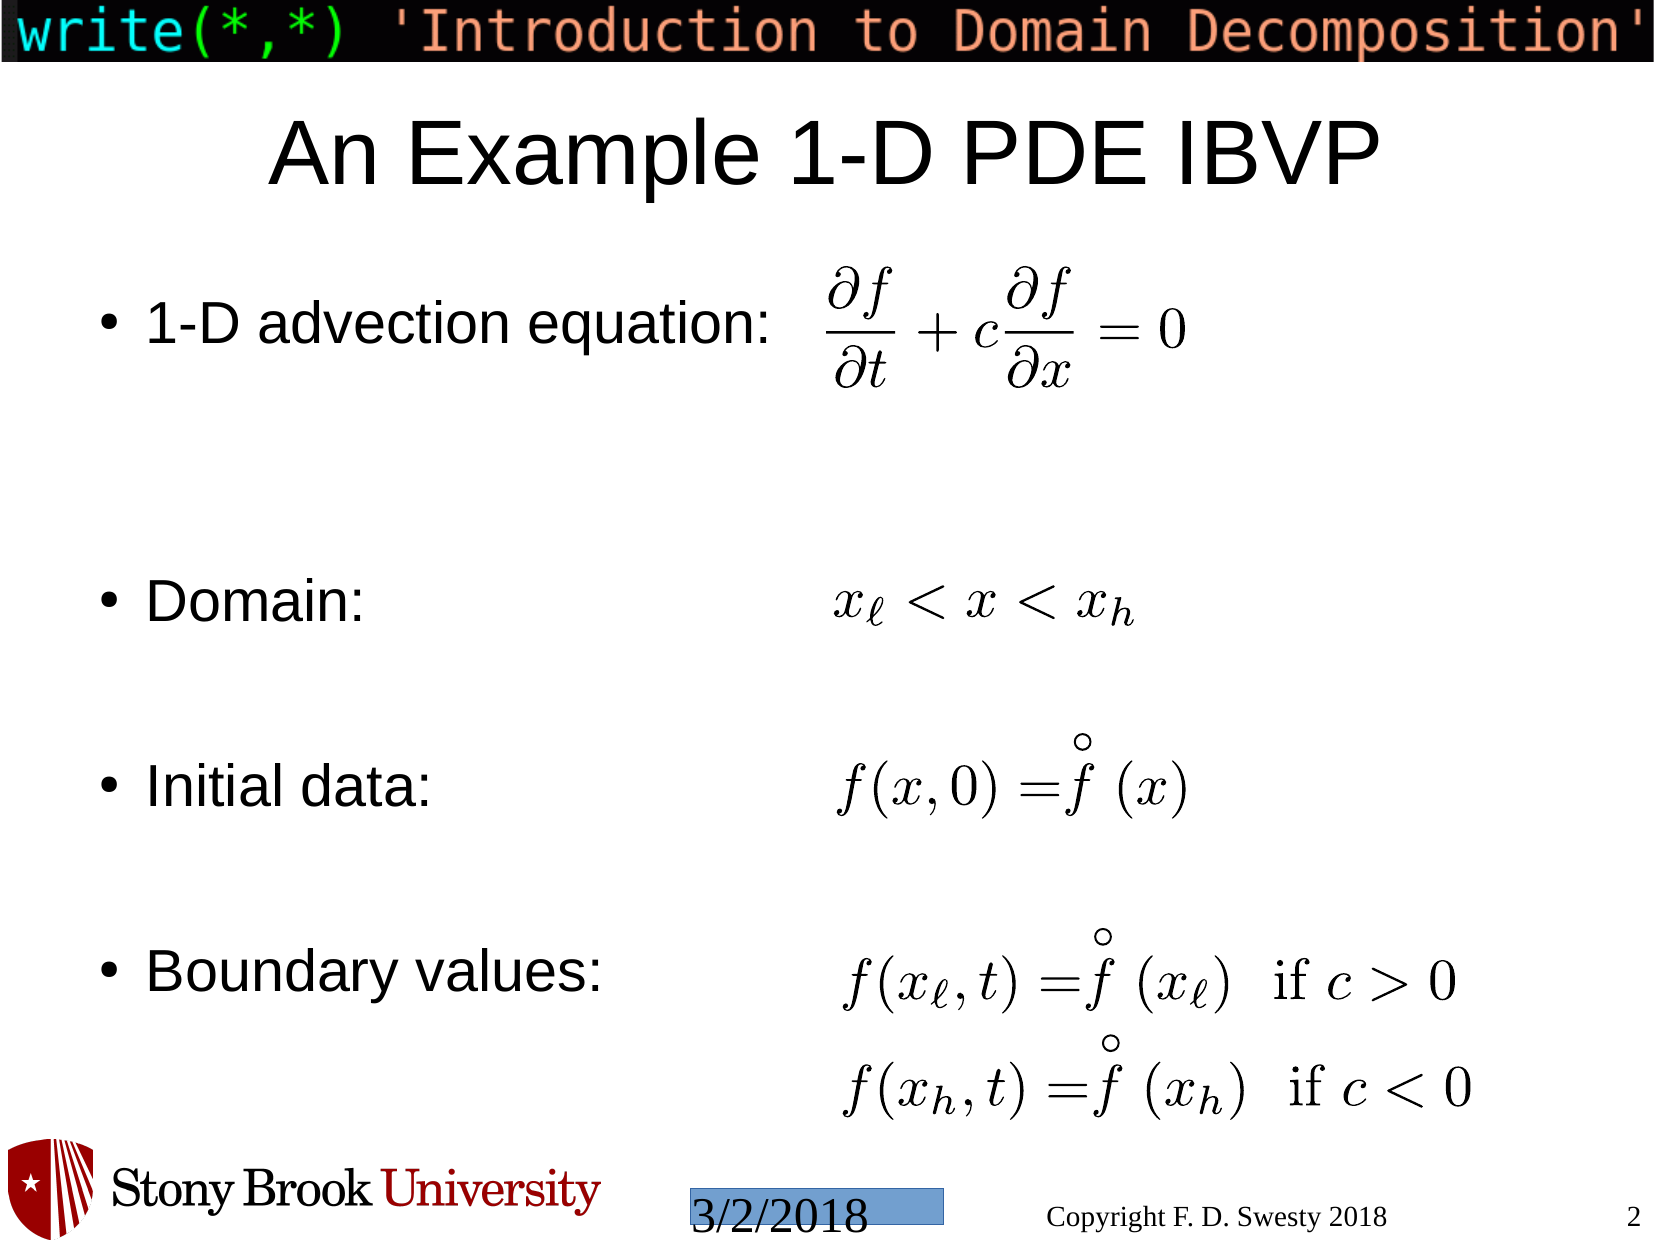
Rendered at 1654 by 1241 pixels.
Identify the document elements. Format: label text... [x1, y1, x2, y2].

list 1-D advection equation: Domain: Initial data: Boundary values: [82, 290, 1571, 1010]
text_box [839, 927, 1458, 1014]
title An Example 1-D PDE IBVP [82, 49, 1571, 257]
text_box [833, 733, 1192, 819]
text_box [839, 1034, 1473, 1120]
picture [1, 0, 1654, 62]
text_box [826, 265, 1188, 388]
picture [8, 1139, 601, 1240]
text_box [832, 585, 1136, 626]
